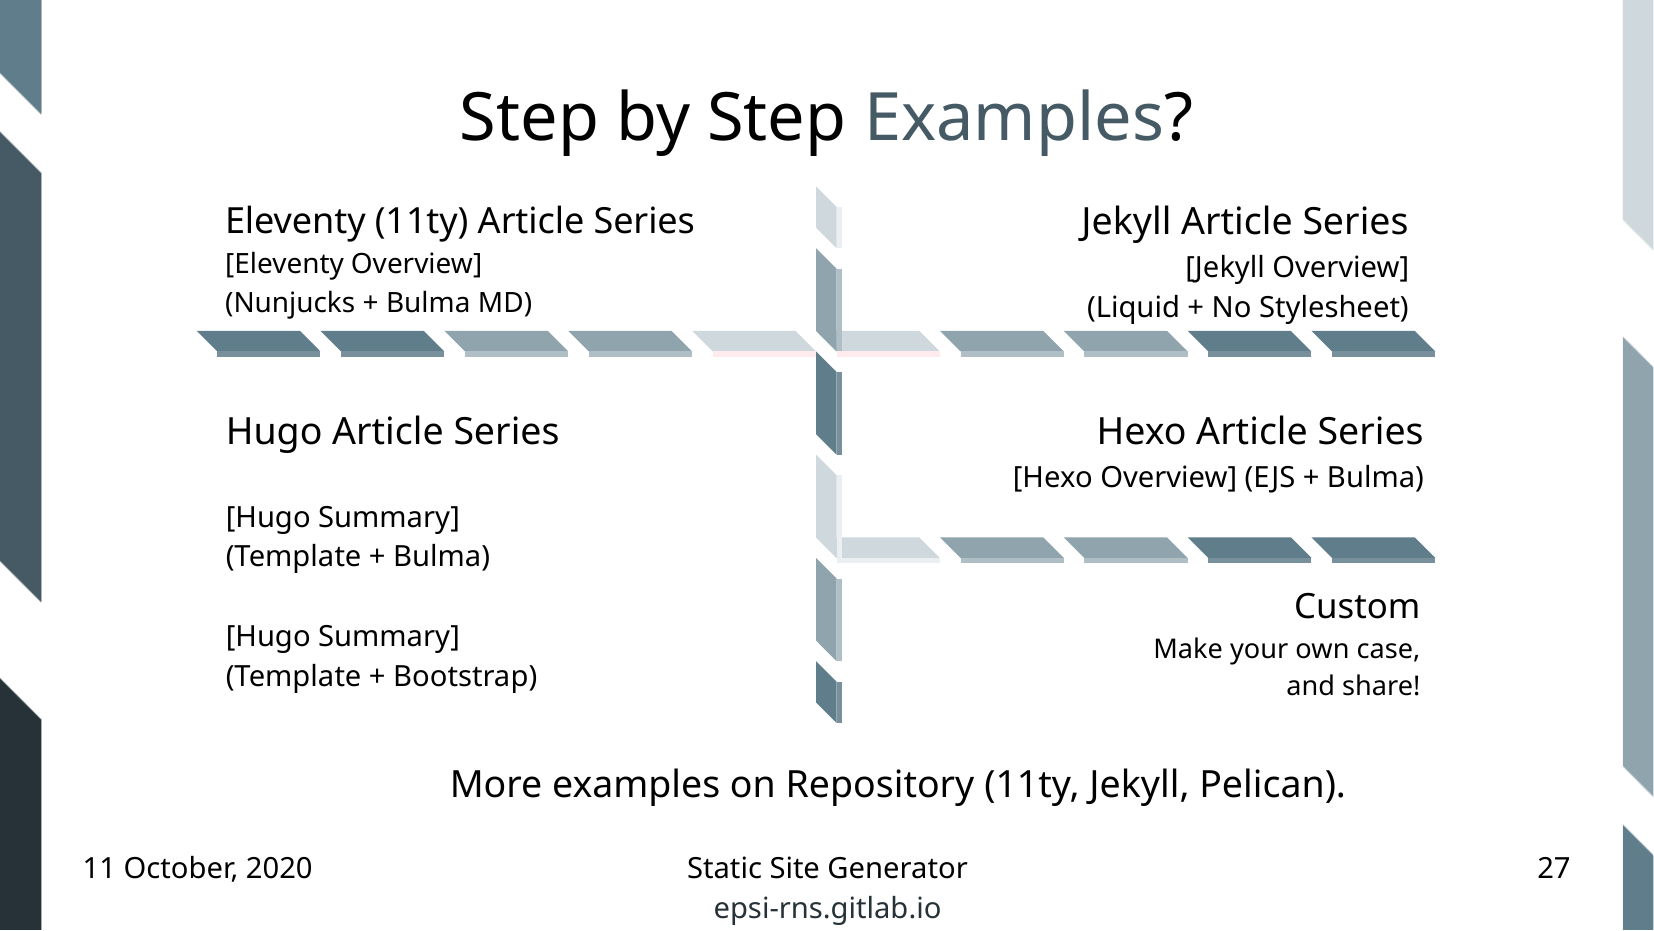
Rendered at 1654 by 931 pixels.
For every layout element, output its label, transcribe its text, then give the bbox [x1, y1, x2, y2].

title Step by Step Examples? [82, 37, 1571, 193]
list Eleventy (11ty) Article Series [Eleventy Overview] (Nunjucks + Bulma MD) [225, 195, 705, 363]
list Custom Make your own case, and share! [941, 581, 1421, 704]
picture [0, 0, 1654, 931]
list Hexo Article Series [Hexo Overview] (EJS + Bulma) [945, 405, 1425, 558]
text_box More examples on Repository (11ty, Jekyll, Pelican). [435, 750, 1270, 813]
list Jekyll Article Series [Jekyll Overview] (Liquid + No Stylesheet) [930, 195, 1410, 348]
list Hugo Article Series [Hugo Summary] (Template + Bulma) [Hugo Summary] (Template + Bootstrap) [225, 405, 706, 728]
